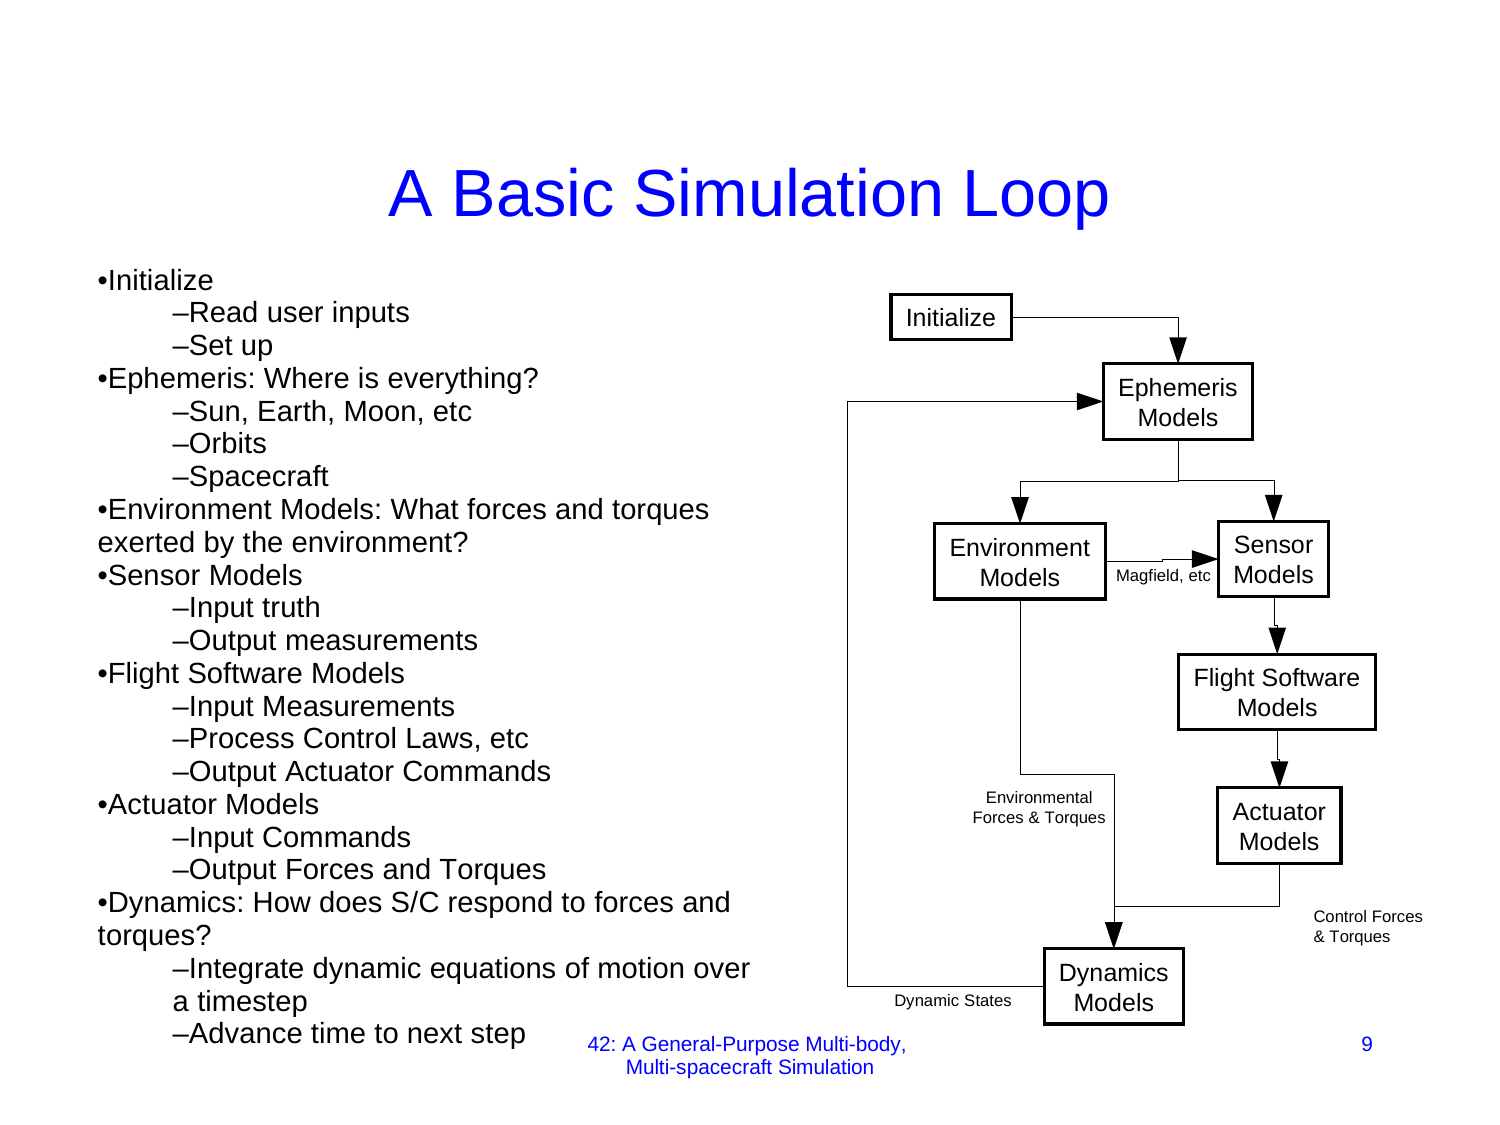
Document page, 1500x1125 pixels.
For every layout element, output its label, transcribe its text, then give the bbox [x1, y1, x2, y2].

text_box Control Forces & Torques [1298, 898, 1439, 954]
text_box Ephemeris Models [1103, 363, 1253, 440]
text_box Environment Models [934, 523, 1106, 599]
text_box Initialize [890, 294, 1012, 340]
list Initialize Read user inputs Set up Ephemeris: Where is everything? Sun, Earth, Moon, etc Orbits Spacecraft Environment Models: What forces and torques exerted by the environment? Sensor Models Input truth Output measurements Flight Software Models Input Measurements Process Control Laws, etc Output Actuator Commands Actuator Models Input Commands Output Forces and Torques Dynamics: How does S/C respond to forces and torques? Integrate dynamic equations of motion over a timestep Advance time to next step [82, 263, 772, 920]
title A Basic Simulation Loop [112, 99, 1388, 288]
text_box Magfield, etc [1101, 557, 1227, 593]
text_box Dynamic States [879, 987, 1027, 1018]
text_box Environmental Forces & Torques [957, 779, 1114, 835]
text_box Sensor Models [1218, 521, 1329, 597]
text_box Dynamic States [879, 981, 1027, 986]
text_box Actuator Models [1217, 787, 1342, 864]
text_box Flight Software Models [1178, 654, 1376, 730]
text_box Dynamics Models [1044, 948, 1184, 1025]
